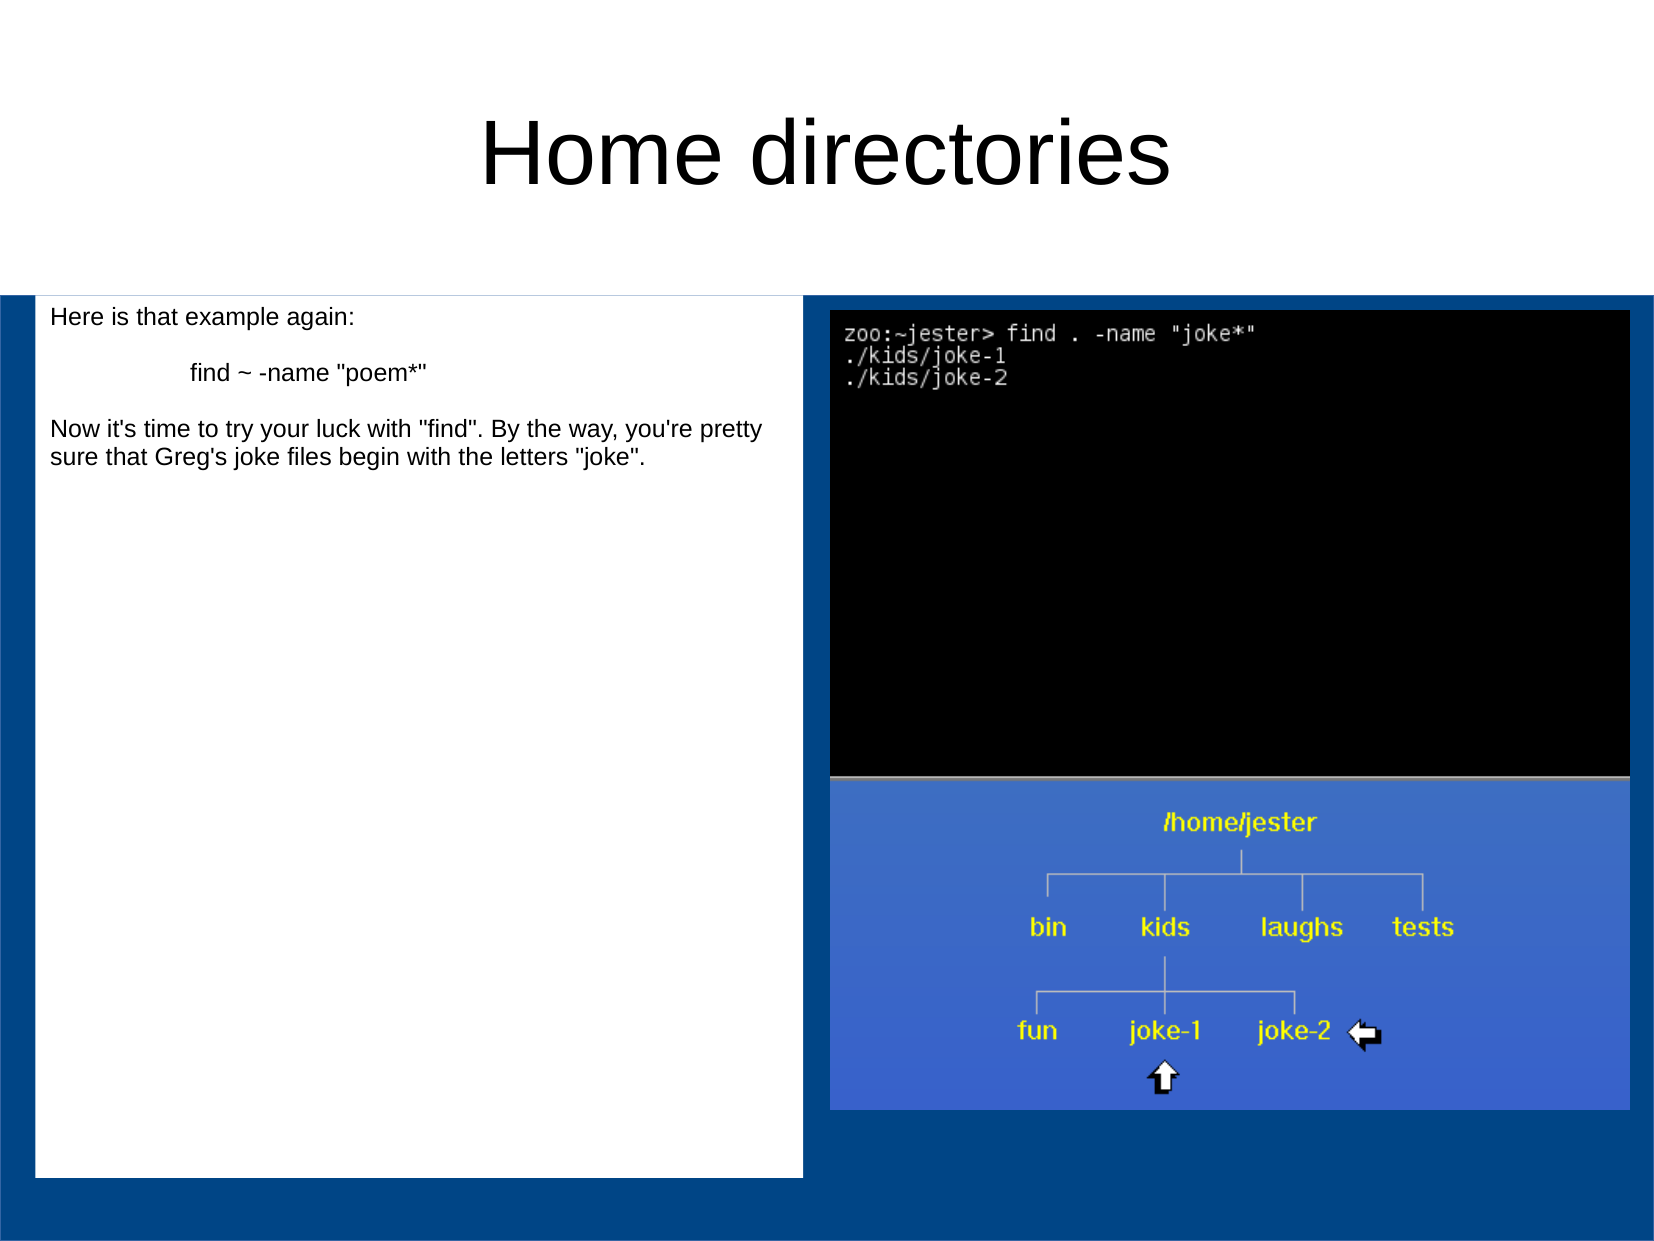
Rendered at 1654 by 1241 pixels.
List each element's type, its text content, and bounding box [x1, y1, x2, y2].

title Home directories [82, 49, 1571, 257]
picture [830, 310, 1630, 1110]
text_box [0, 295, 1654, 1241]
text_box Here is that example again: find ~ -name "poem*" Now it's time to try your luck with "find". By the way, you're pretty sure that Greg's joke files begin with the letters "joke". [35, 295, 804, 1178]
